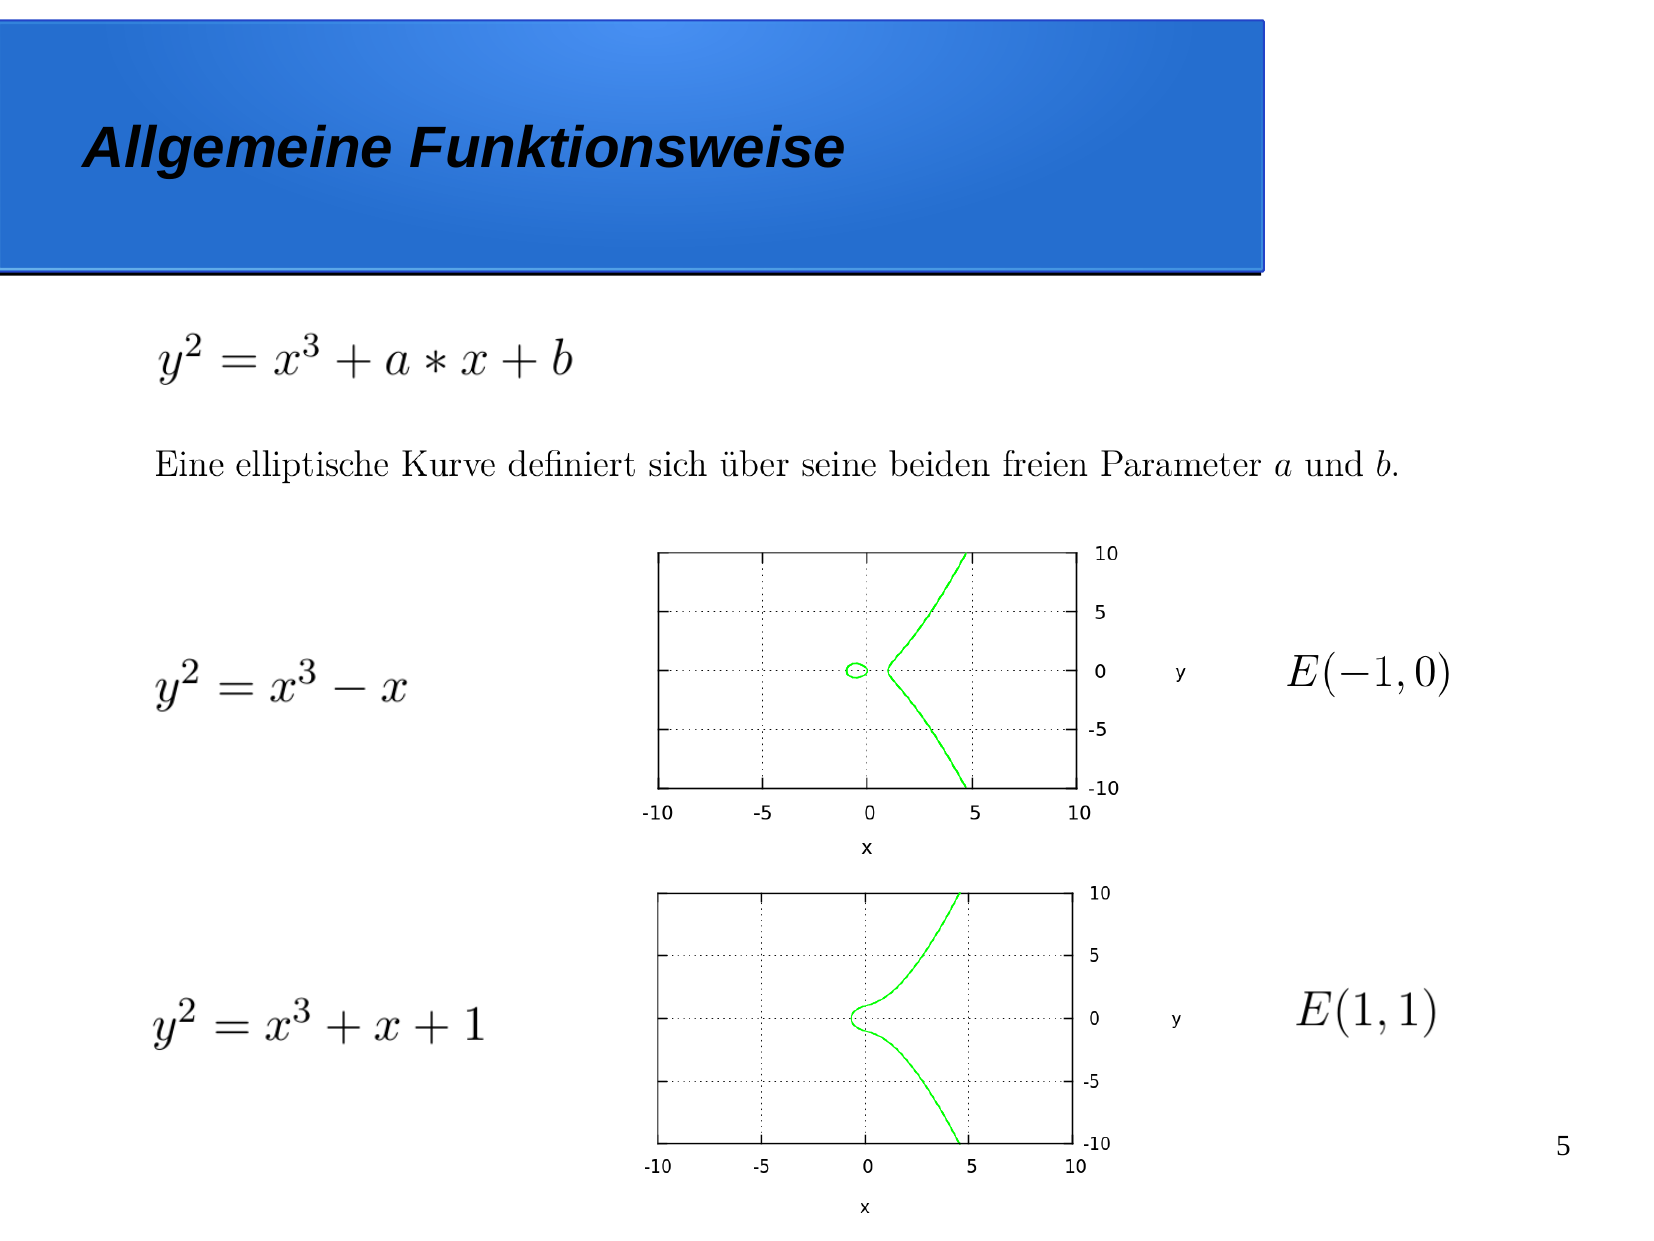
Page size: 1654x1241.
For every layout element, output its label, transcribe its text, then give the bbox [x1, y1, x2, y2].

picture [150, 307, 609, 416]
picture [135, 640, 443, 740]
picture [134, 968, 514, 1086]
picture [637, 873, 1191, 1223]
picture [640, 531, 1193, 863]
picture [1275, 631, 1467, 714]
picture [1288, 968, 1477, 1063]
picture [147, 427, 1412, 497]
title Allgemeine Funktionsweise [82, 47, 1264, 249]
